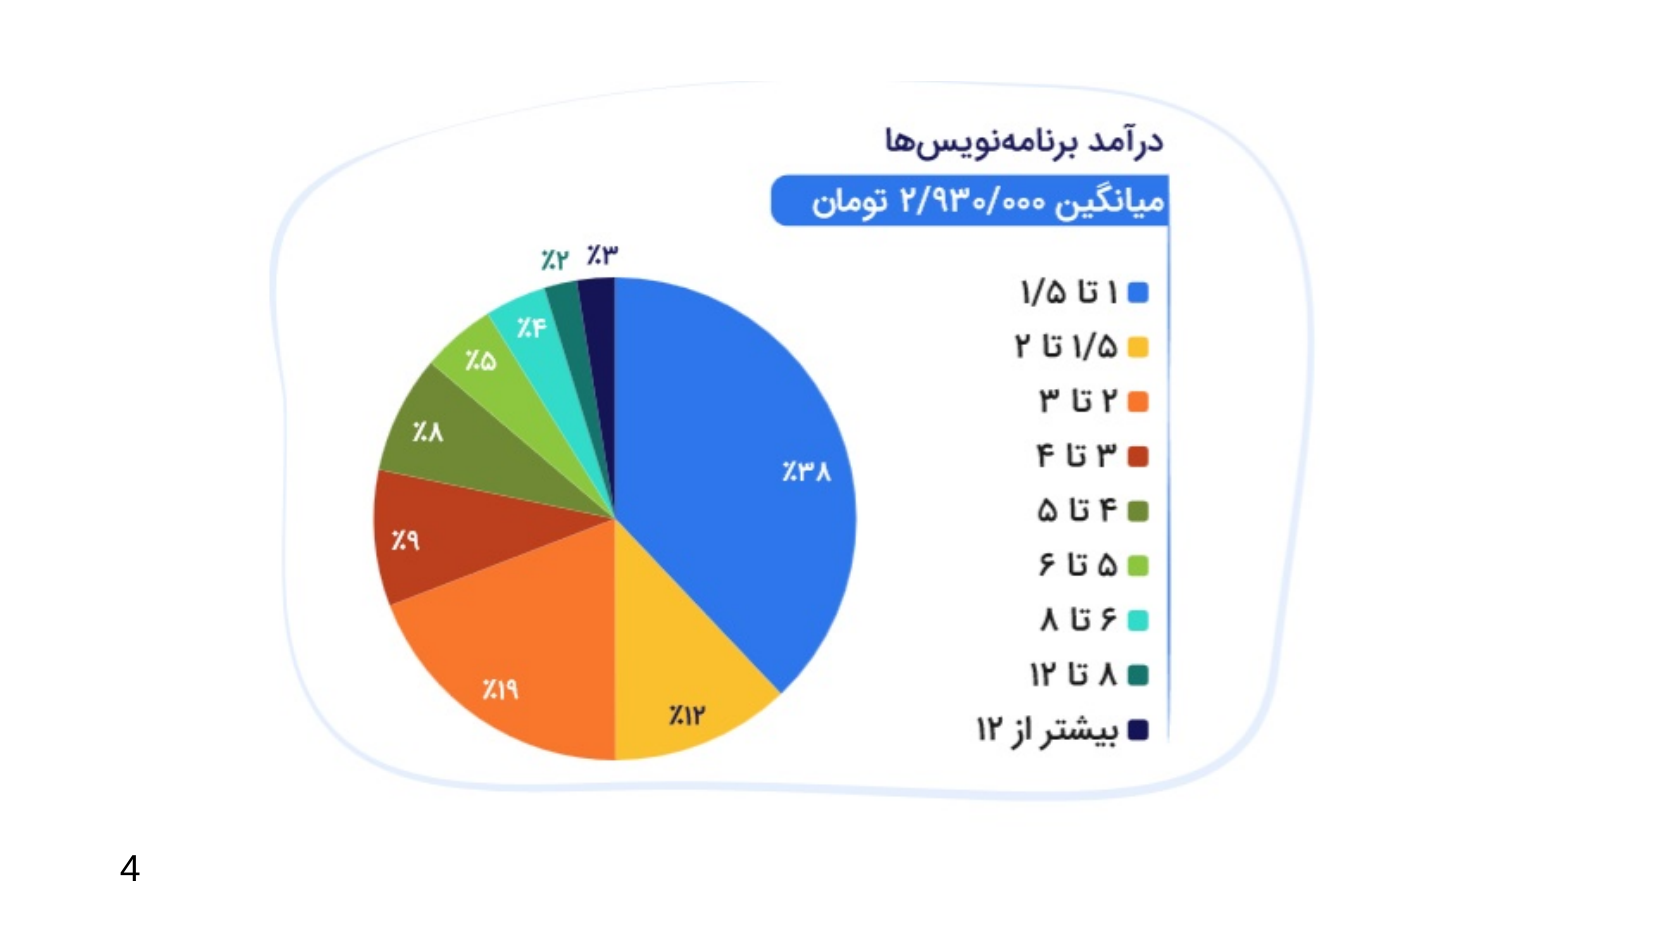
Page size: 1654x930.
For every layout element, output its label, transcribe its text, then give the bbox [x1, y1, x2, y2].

picture [225, 81, 1320, 840]
text_box 4 [105, 840, 156, 897]
